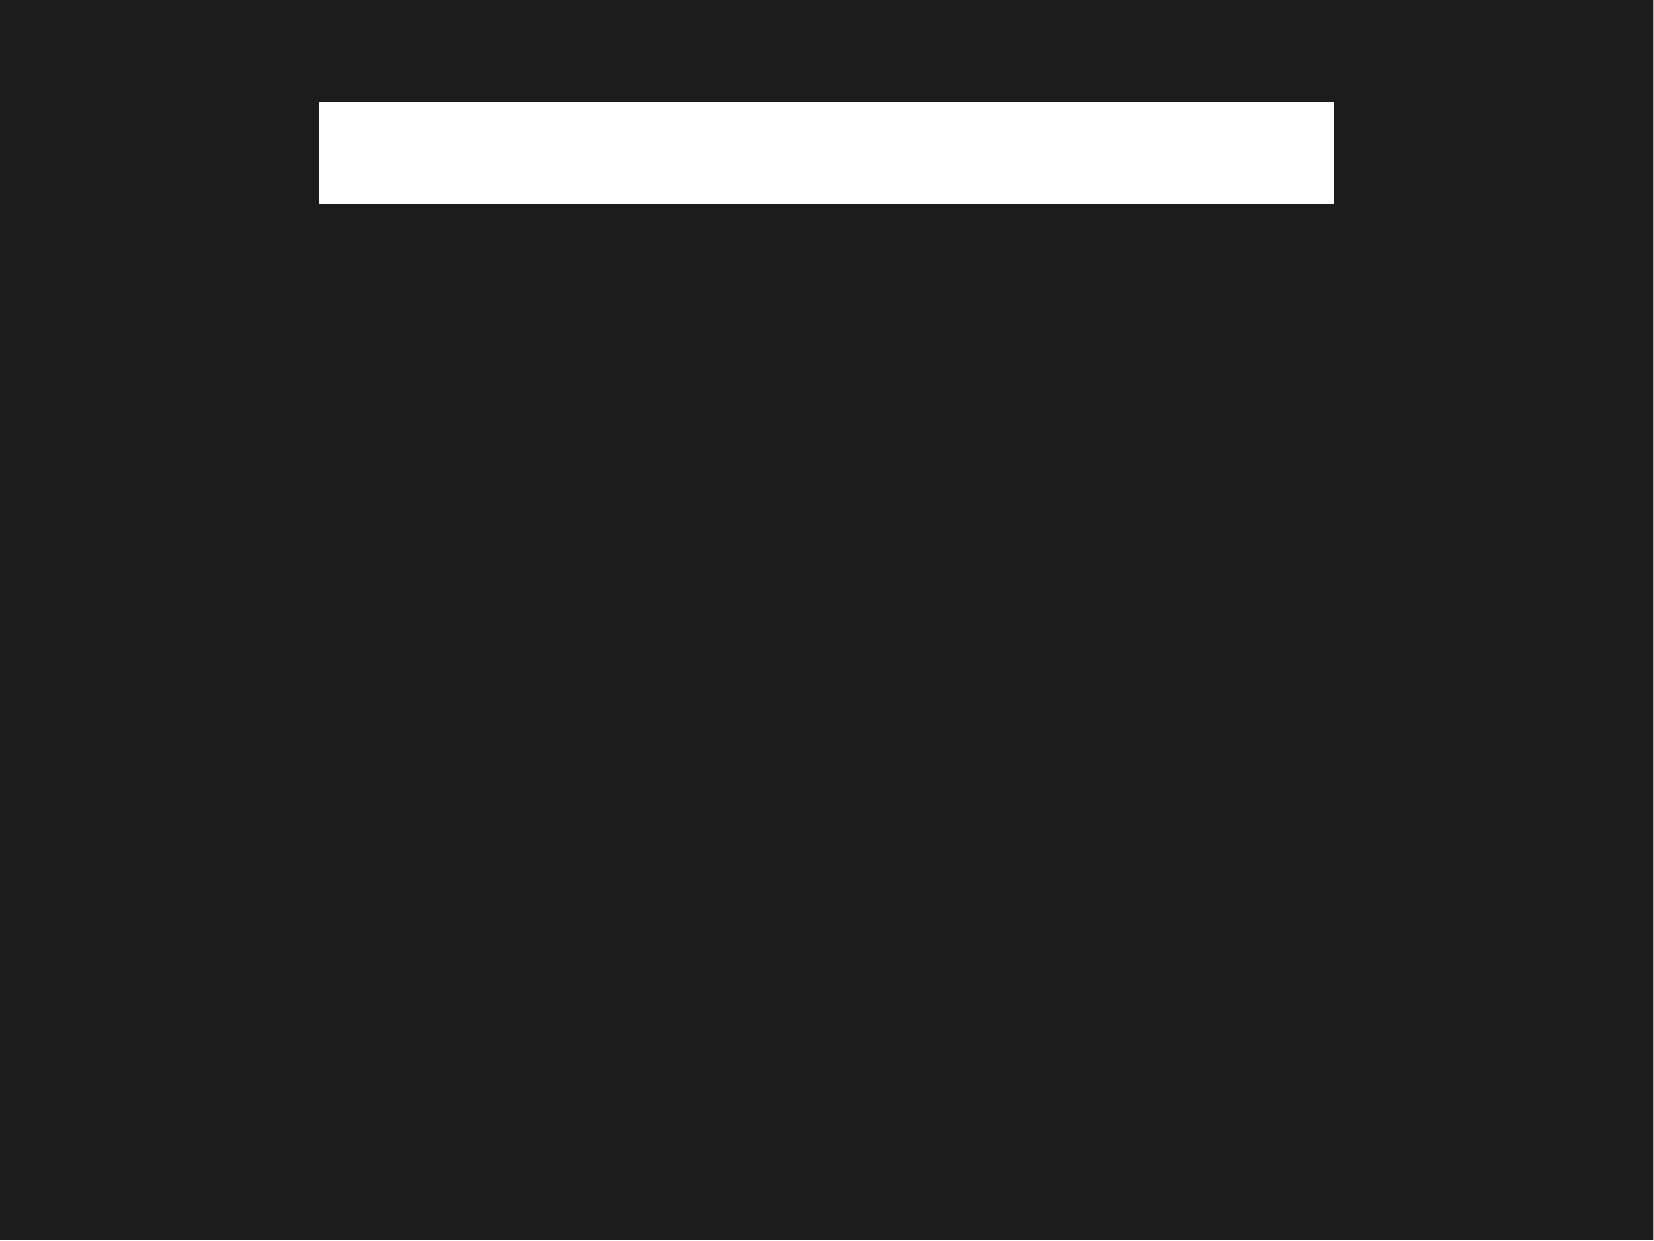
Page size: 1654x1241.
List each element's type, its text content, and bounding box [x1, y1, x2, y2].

title LR(*): Bottom-up parsing [82, 49, 1571, 257]
